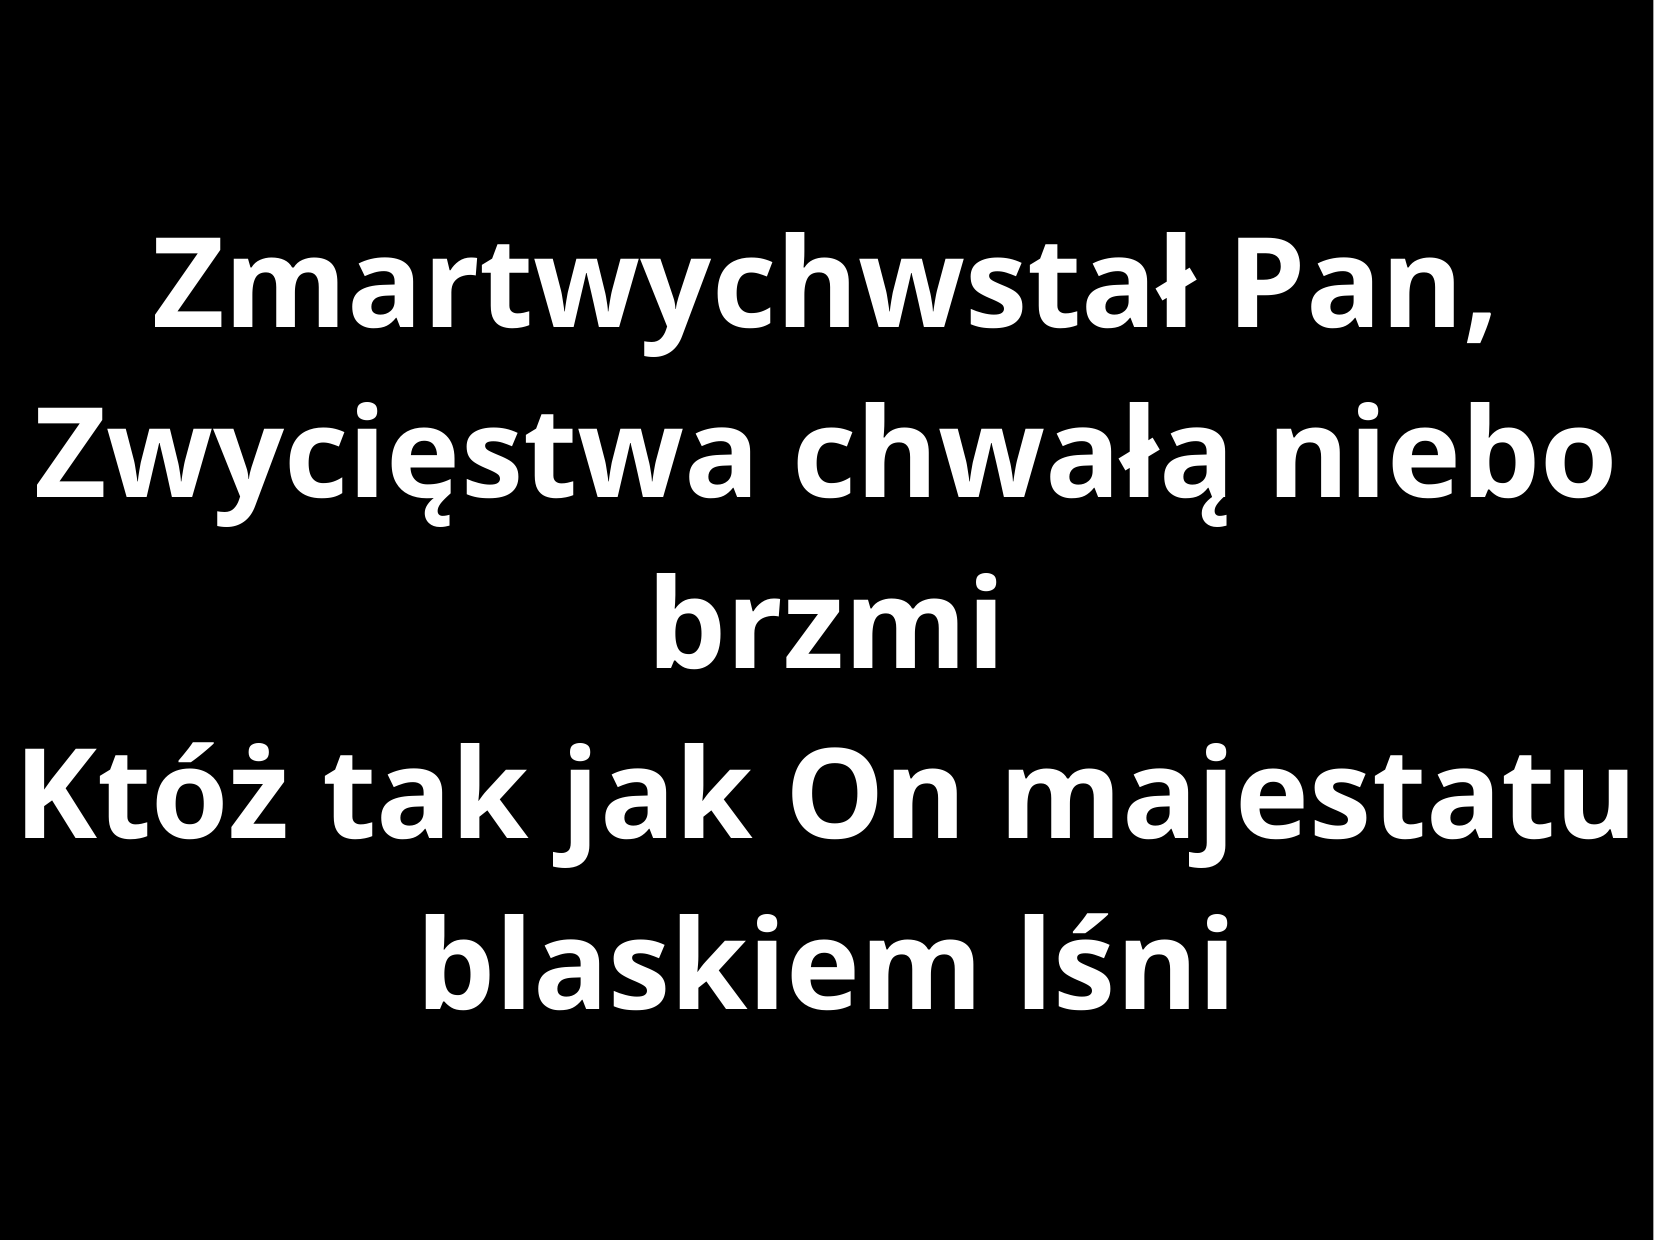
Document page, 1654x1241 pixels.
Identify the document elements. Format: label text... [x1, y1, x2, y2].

title Zmartwychwstał Pan, Zwycięstwa chwałą niebo brzmi Któż tak jak On majestatu blaskiem lśni [0, 0, 1654, 1240]
